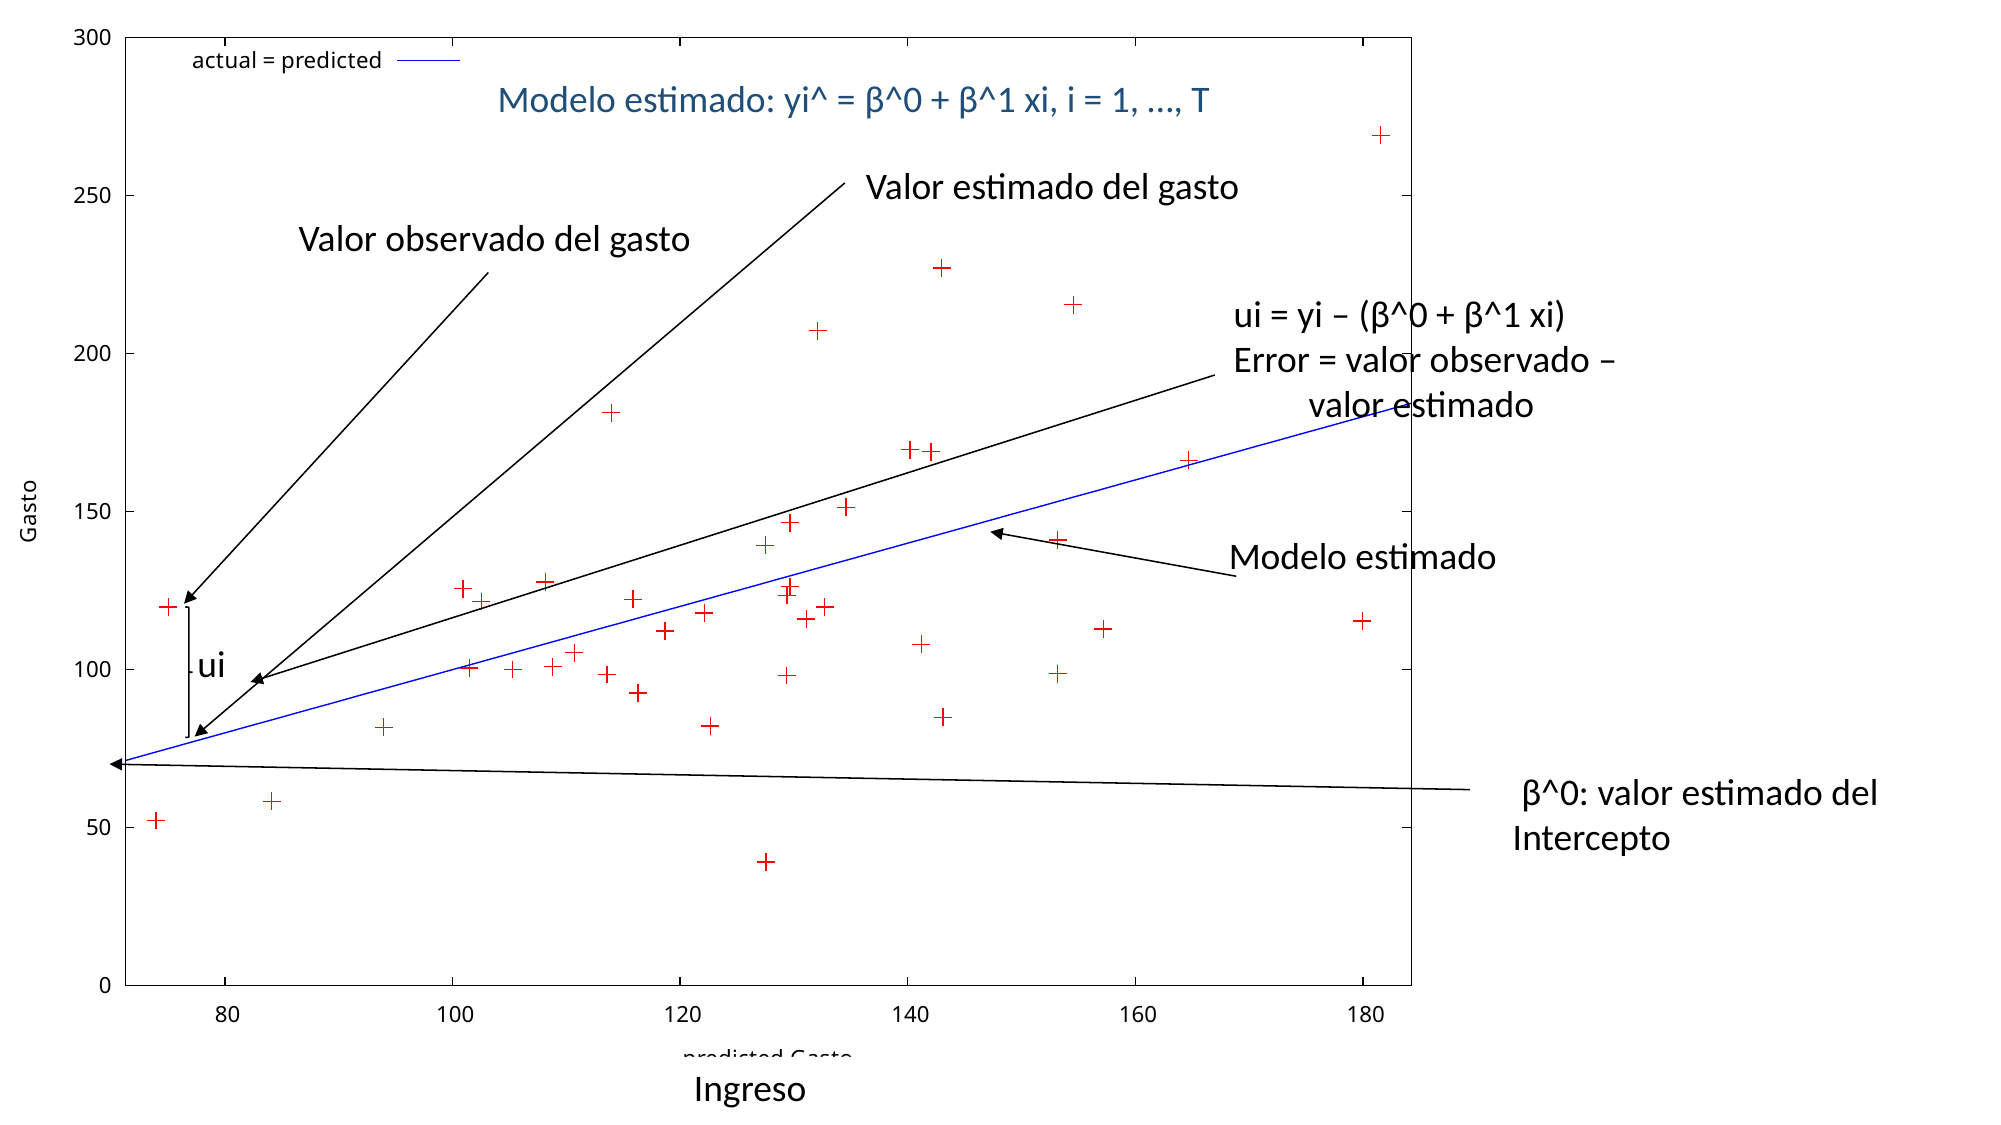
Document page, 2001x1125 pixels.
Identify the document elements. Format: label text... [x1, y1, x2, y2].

text_box β^0: valor estimado del Intercepto [1497, 760, 1902, 866]
text_box ui [250, 684, 261, 692]
text_box ui = yi – (β^0 + β^1 xi) Error = valor observado – valor estimado [1218, 282, 1633, 433]
text_box Modelo estimado: yi^ = β^0 + β^1 xi, i = 1, …, T [482, 67, 1241, 128]
picture [7, 8, 1454, 1094]
text_box ui [182, 632, 261, 692]
text_box Ingreso [679, 1056, 910, 1117]
text_box Valor estimado del gasto [850, 154, 1278, 215]
text_box Modelo estimado [1213, 524, 1537, 585]
text_box Valor observado del gasto [283, 206, 711, 267]
